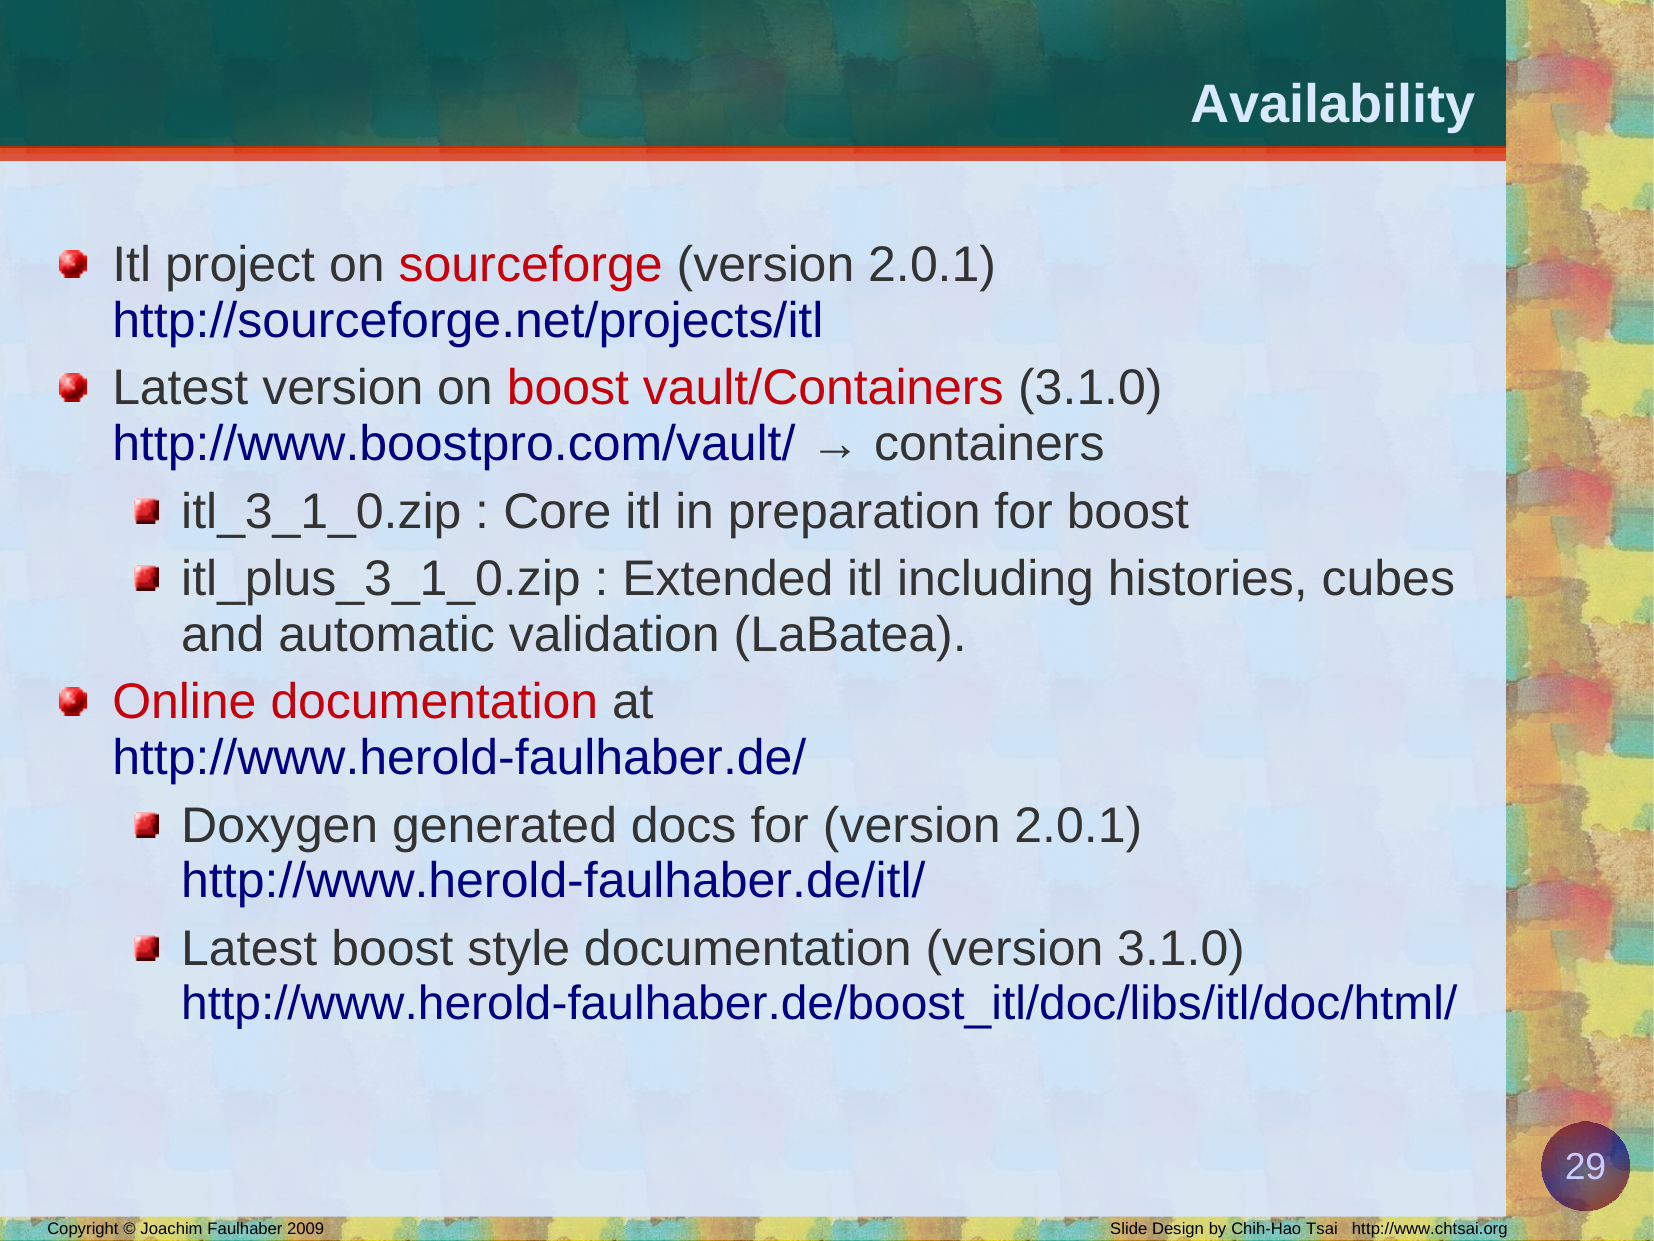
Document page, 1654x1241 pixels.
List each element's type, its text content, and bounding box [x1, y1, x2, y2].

title Availability [29, 59, 1477, 148]
list Itl project on sourceforge (version 2.0.1) http://sourceforge.net/projects/itl Latest version on boost vault/Containers (3.1.0) http://www.boostpro.com/vault/ → containers itl_3_1_0.zip : Core itl in preparation for boost itl_plus_3_1_0.zip : Extended itl including histories, cubes and automatic validation (LaBatea). Online documentation at http://www.herold-faulhaber.de/ Doxygen generated docs for (version 2.0.1) http://www.herold-faulhaber.de/itl/ Latest boost style documentation (version 3.1.0) http://www.herold-faulhaber.de/boost_itl/doc/libs/itl/doc/html/ [59, 236, 1503, 1182]
